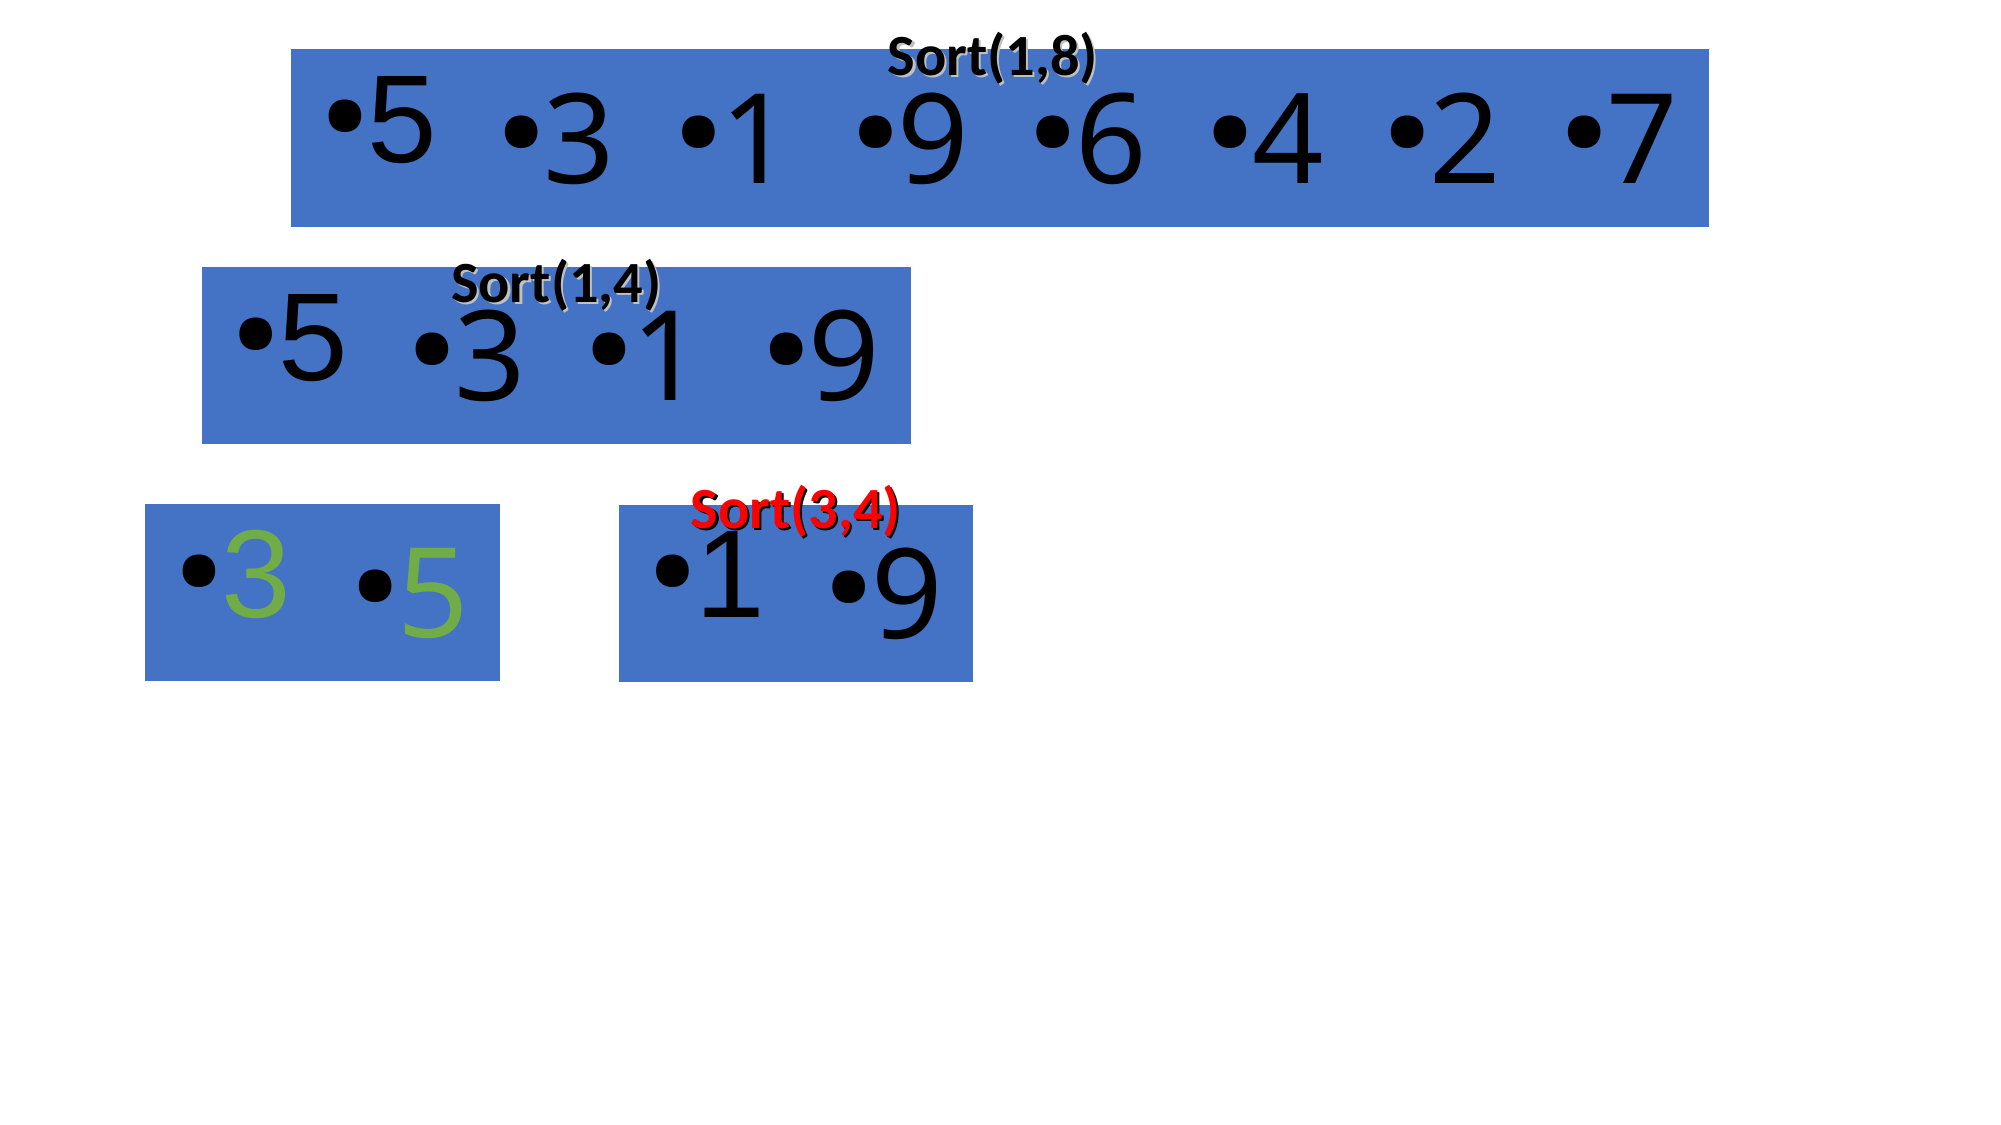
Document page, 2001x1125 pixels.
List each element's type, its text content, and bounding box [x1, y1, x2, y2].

table_header 9 [914, 102, 951, 141]
text_box Sort(1,4) [436, 236, 677, 321]
table_header 7 [1531, 49, 1709, 227]
table_header 5 [323, 504, 500, 681]
table_header 1 [556, 267, 733, 444]
table_header 9 [888, 557, 925, 596]
table_header 3 [145, 504, 323, 681]
table_header 5 [202, 267, 379, 444]
table_header 9 [733, 267, 911, 444]
table_header 6 [1000, 49, 1177, 227]
table_header 3 [468, 49, 646, 227]
text_box Sort(3,4) [676, 462, 916, 547]
table_header 9 [796, 505, 973, 682]
text_box Sort(1,8) [873, 9, 1113, 94]
table_header 4 [1177, 49, 1354, 227]
table_header 3 [379, 267, 556, 444]
table_header 9 [823, 49, 1000, 227]
table_header 1 [646, 49, 823, 227]
table_header 1 [619, 505, 796, 682]
table_header 5 [291, 49, 468, 227]
table_header 6 [1093, 136, 1130, 175]
table_header 2 [1354, 49, 1531, 227]
